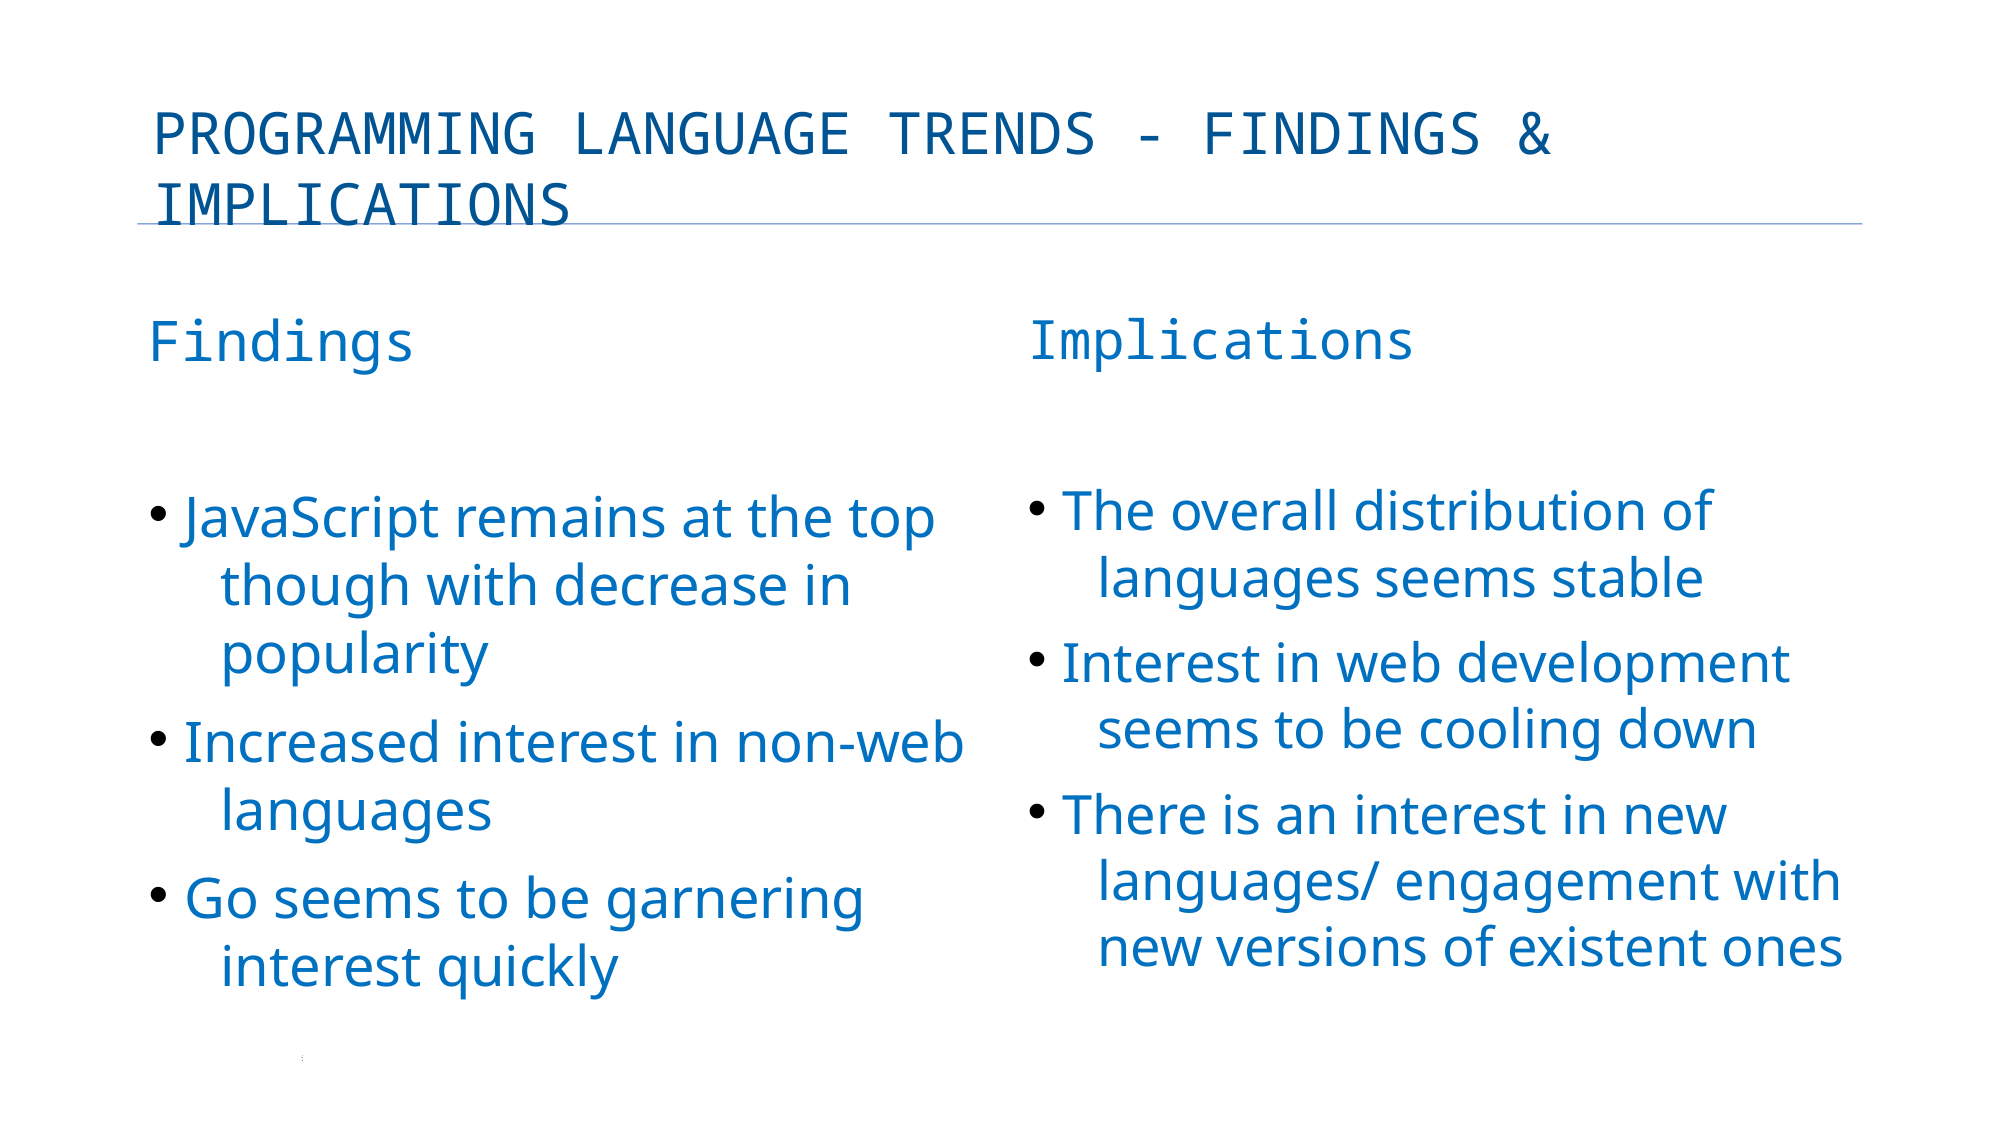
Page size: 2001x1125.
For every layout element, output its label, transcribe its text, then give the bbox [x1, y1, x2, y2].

list Implications The overall distribution of languages seems stable Interest in web development seems to be cooling down There is an interest in new languages/ engagement with new versions of existent ones [1012, 299, 1863, 1014]
title PROGRAMMING LANGUAGE TRENDS - FINDINGS & IMPLICATIONS [137, 59, 1863, 278]
list Findings JavaScript remains at the top though with decrease in popularity Increased interest in non-web languages Go seems to be garnering interest quickly [133, 299, 984, 1014]
